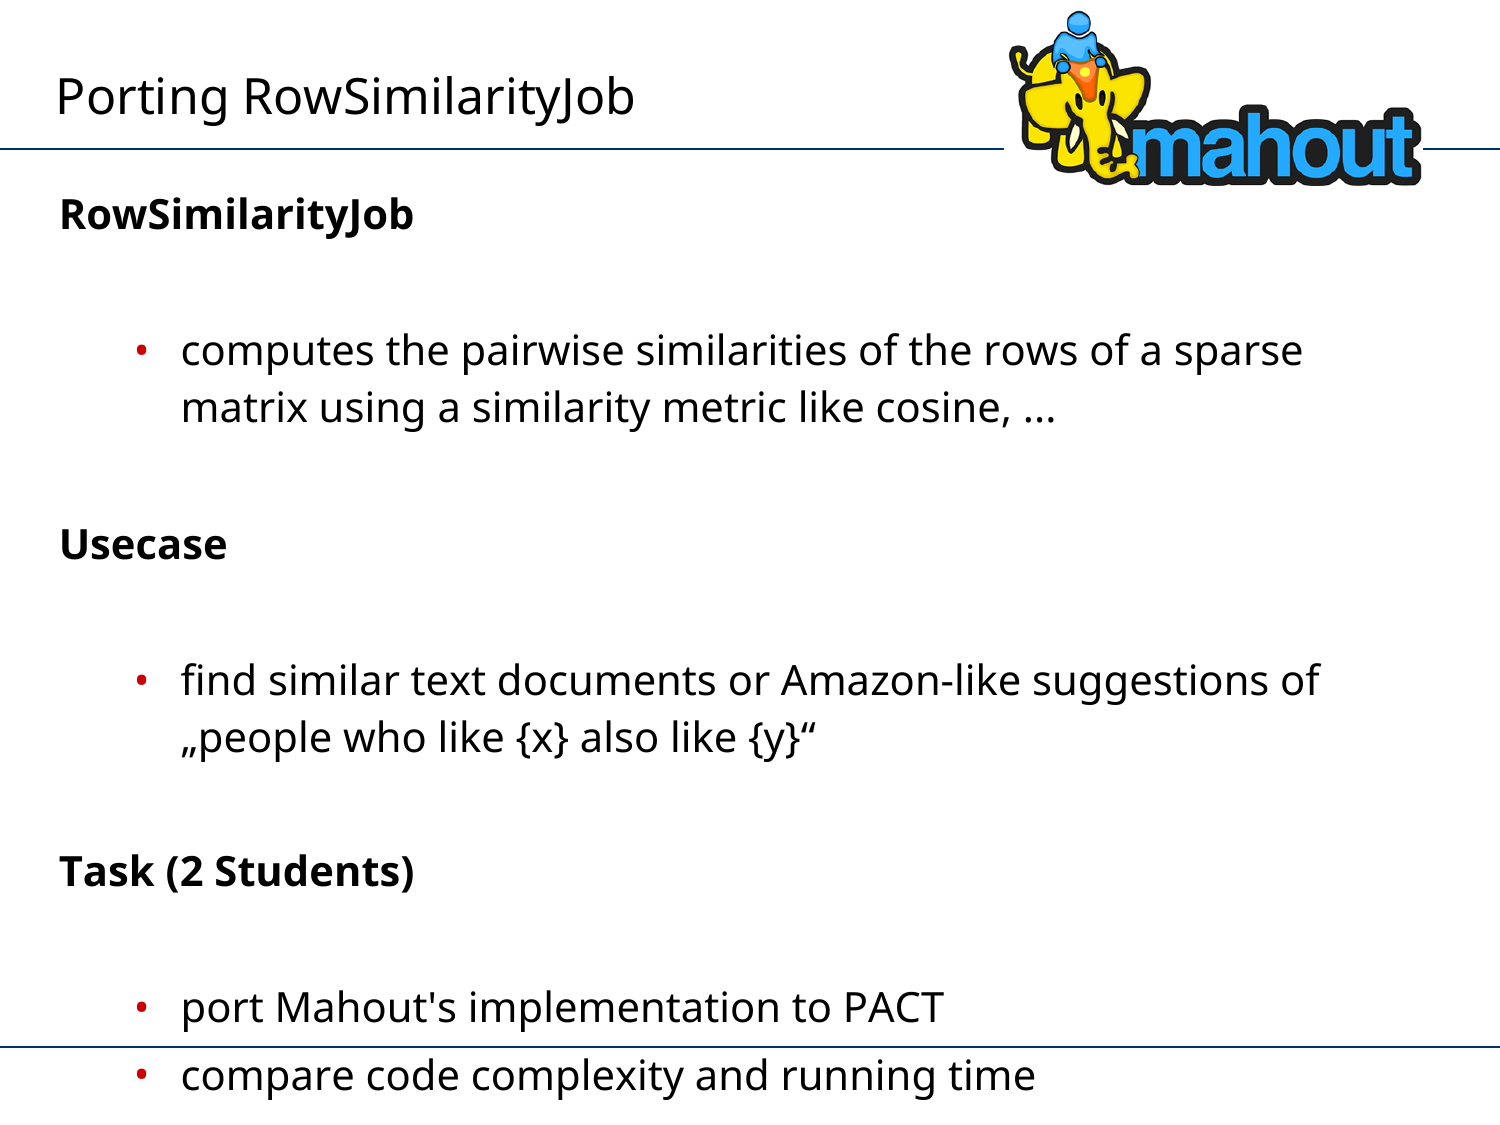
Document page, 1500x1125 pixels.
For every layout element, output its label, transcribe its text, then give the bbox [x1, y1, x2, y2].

picture [1004, 10, 1423, 177]
title Porting RowSimilarityJob [41, 0, 1016, 138]
list RowSimilarityJob computes the pairwise similarities of the rows of a sparse matrix using a similarity metric like cosine, ... Usecase find similar text documents or Amazon-like suggestions of „people who like {x} also like {y}“ Task (2 Students) port Mahout's implementation to PACT compare code complexity and running time [44, 177, 1450, 1050]
